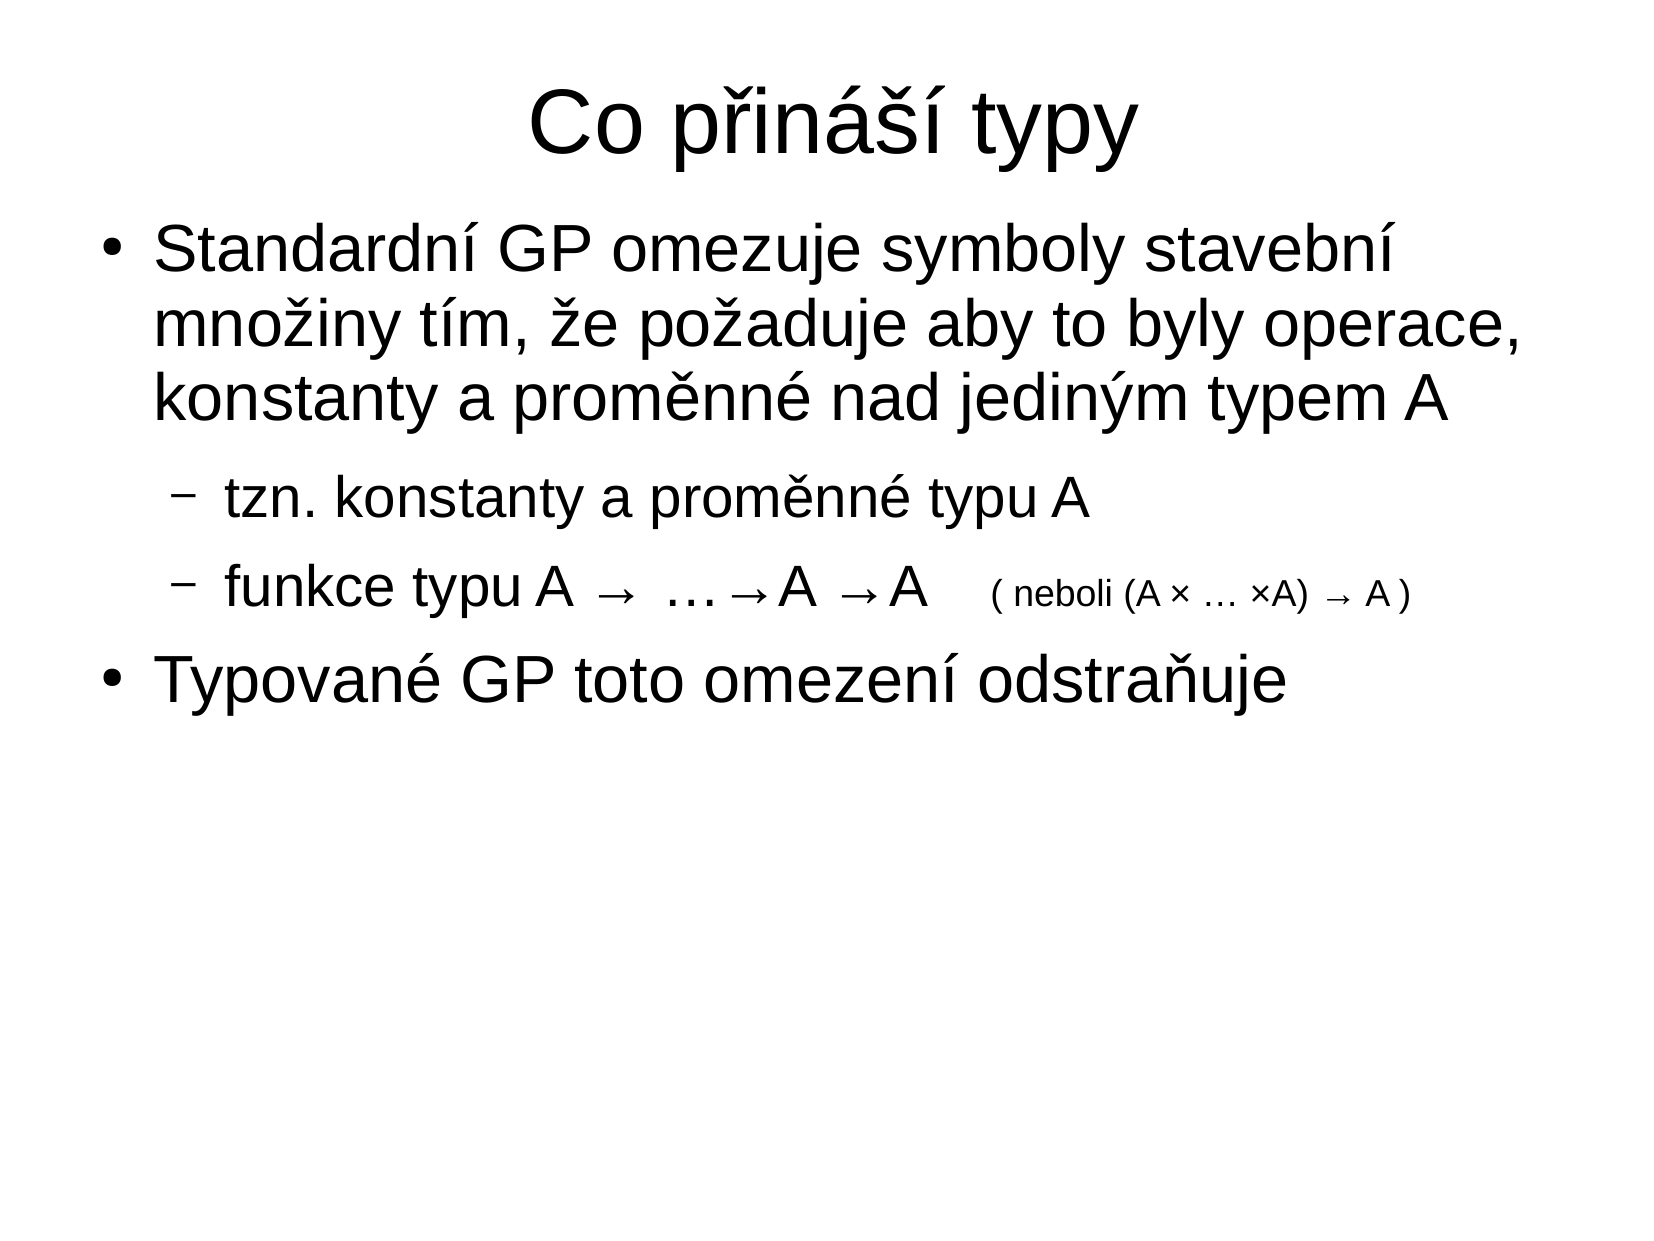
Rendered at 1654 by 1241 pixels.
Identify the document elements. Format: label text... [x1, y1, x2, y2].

list Standardní GP omezuje symboly stavební množiny tím, že požaduje aby to byly operace, konstanty a proměnné nad jediným typem A tzn. konstanty a proměnné typu A funkce typu A → …→A →A ( neboli (A × … ×A) → A ) Typované GP toto omezení odstraňuje [82, 210, 1538, 1171]
title Co přináší typy [90, 17, 1579, 226]
